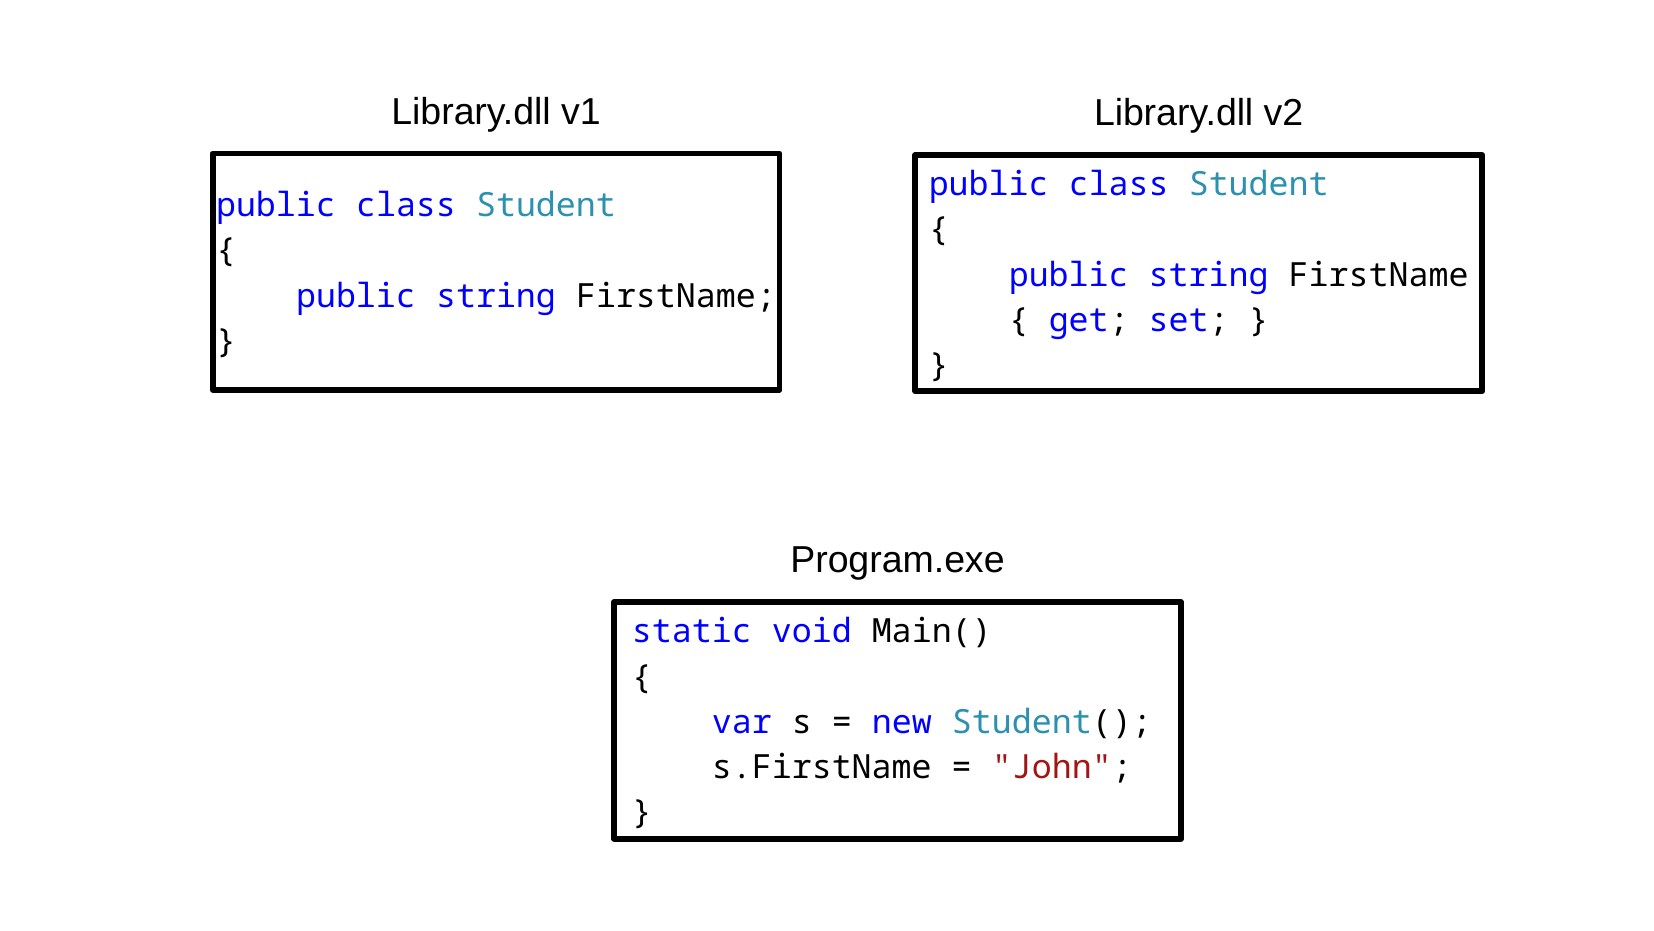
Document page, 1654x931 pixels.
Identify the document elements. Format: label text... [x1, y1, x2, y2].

text_box Program.exe [614, 531, 1182, 589]
text_box static void Main() { var s = new Student(); s.FirstName = "John"; } [614, 602, 1182, 839]
text_box Library.dll v1 [212, 82, 780, 140]
text_box Library.dll v2 [915, 84, 1483, 141]
text_box public class Student { public string FirstName; } [212, 153, 780, 390]
text_box public class Student { public string FirstName { get; set; } } [915, 155, 1483, 392]
